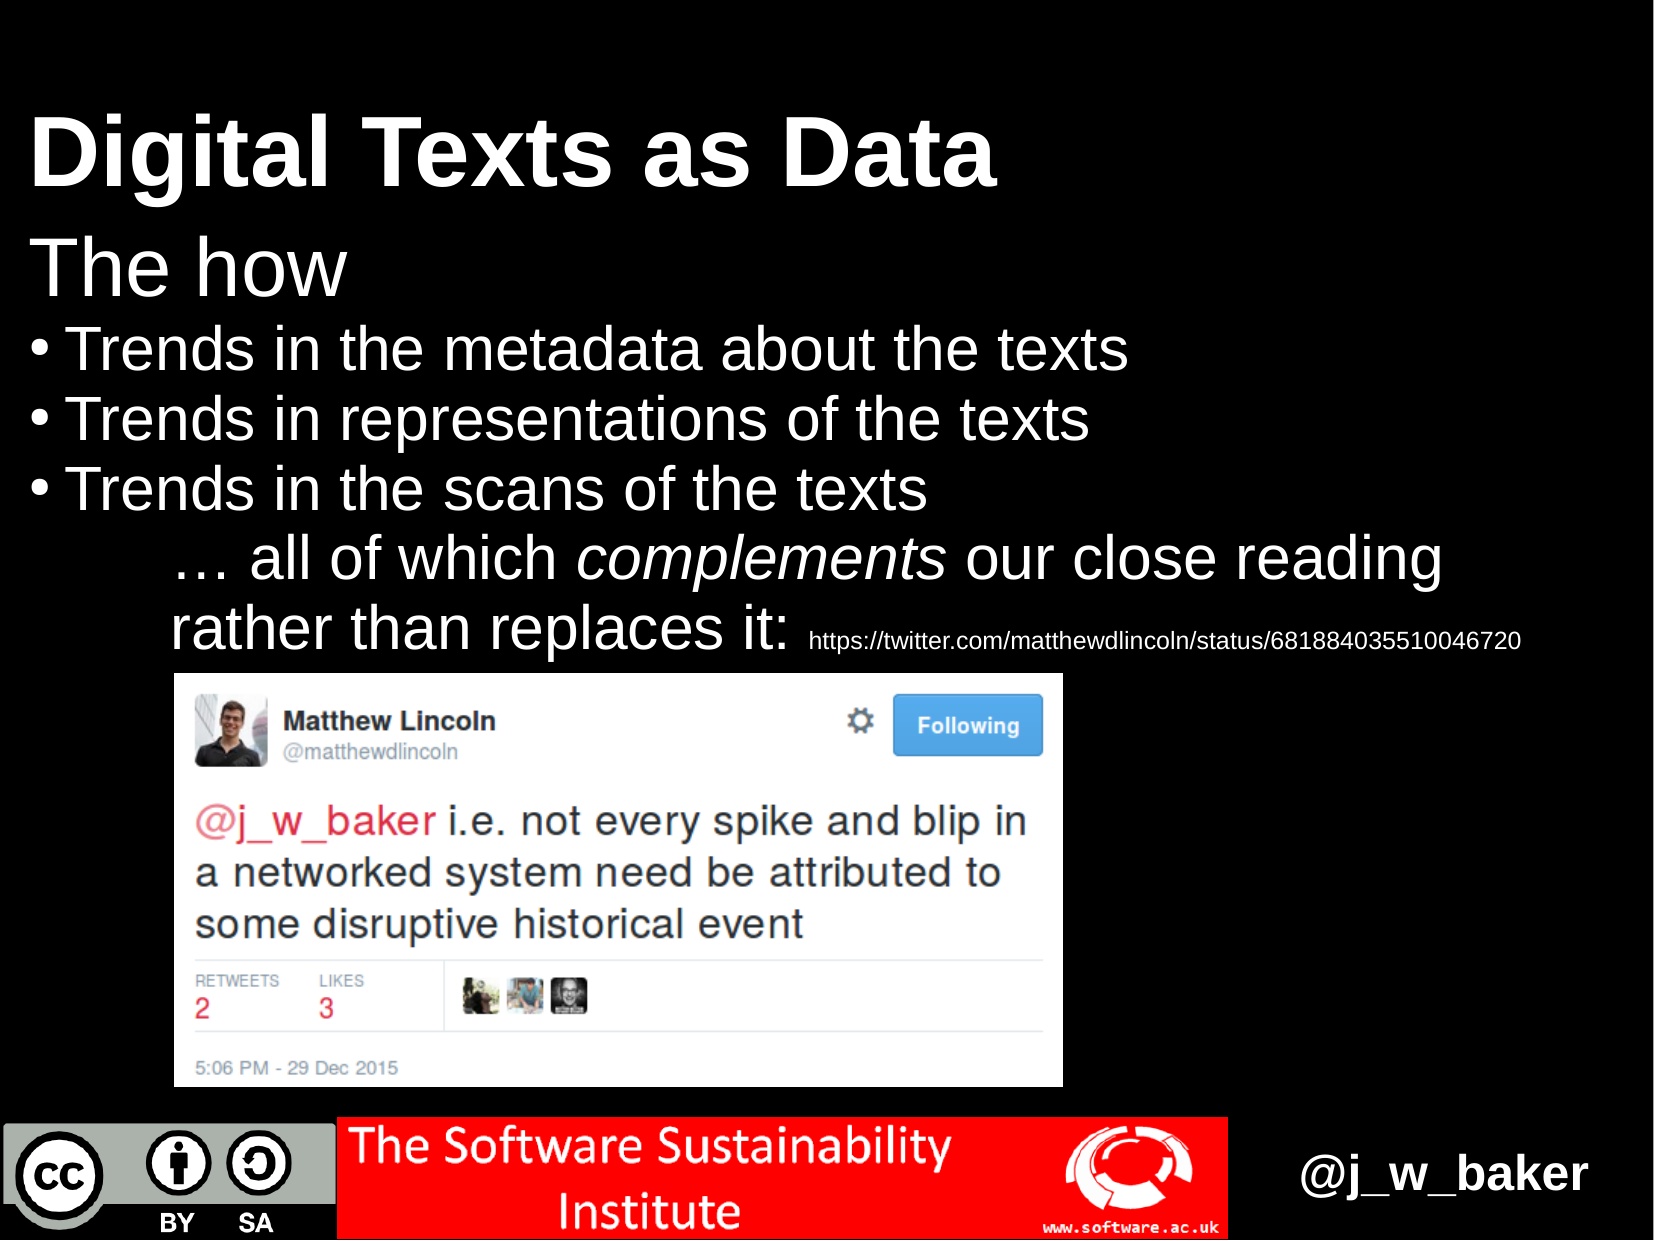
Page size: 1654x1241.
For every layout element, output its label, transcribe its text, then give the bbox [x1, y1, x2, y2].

picture [174, 673, 1063, 1087]
picture [0, 1117, 1228, 1239]
text_box Digital Texts as Data The how Trends in the metadata about the texts Trends in representations of the texts Trends in the scans of the texts … all of which complements our close reading rather than replaces it: https://twitter.com/matthewdlincoln/status/681884035510046720 [28, 94, 1623, 665]
text_box @j_w_baker [1266, 1085, 1622, 1241]
